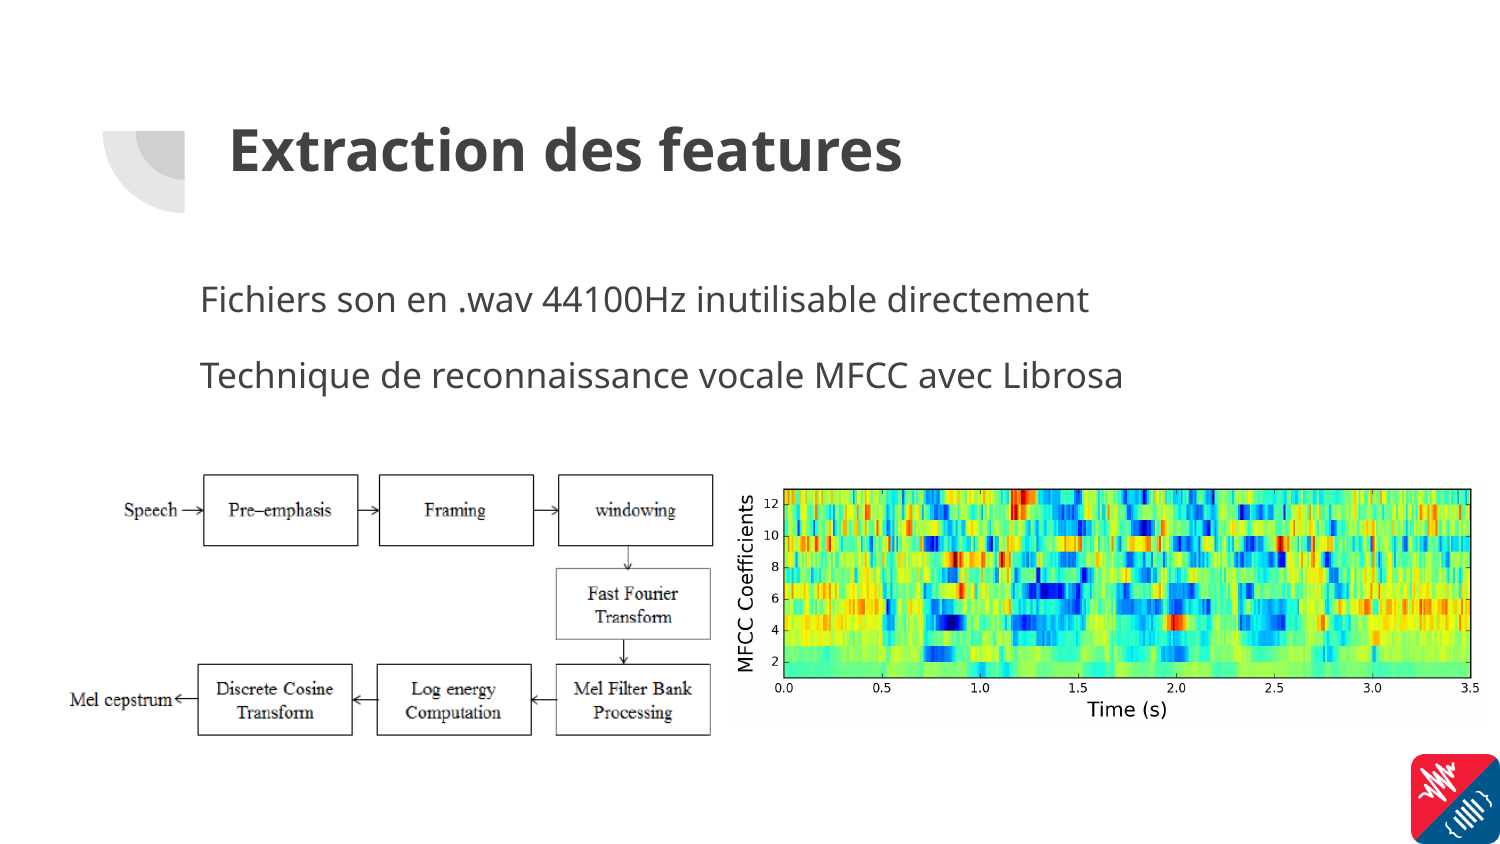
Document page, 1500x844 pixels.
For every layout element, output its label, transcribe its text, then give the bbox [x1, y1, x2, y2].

list Fichiers son en .wav 44100Hz inutilisable directement Technique de reconnaissance vocale MFCC avec Librosa [184, 262, 1338, 680]
picture [1411, 754, 1500, 844]
picture [63, 463, 719, 746]
picture [729, 480, 1489, 729]
title Extraction des features [213, 98, 1368, 263]
